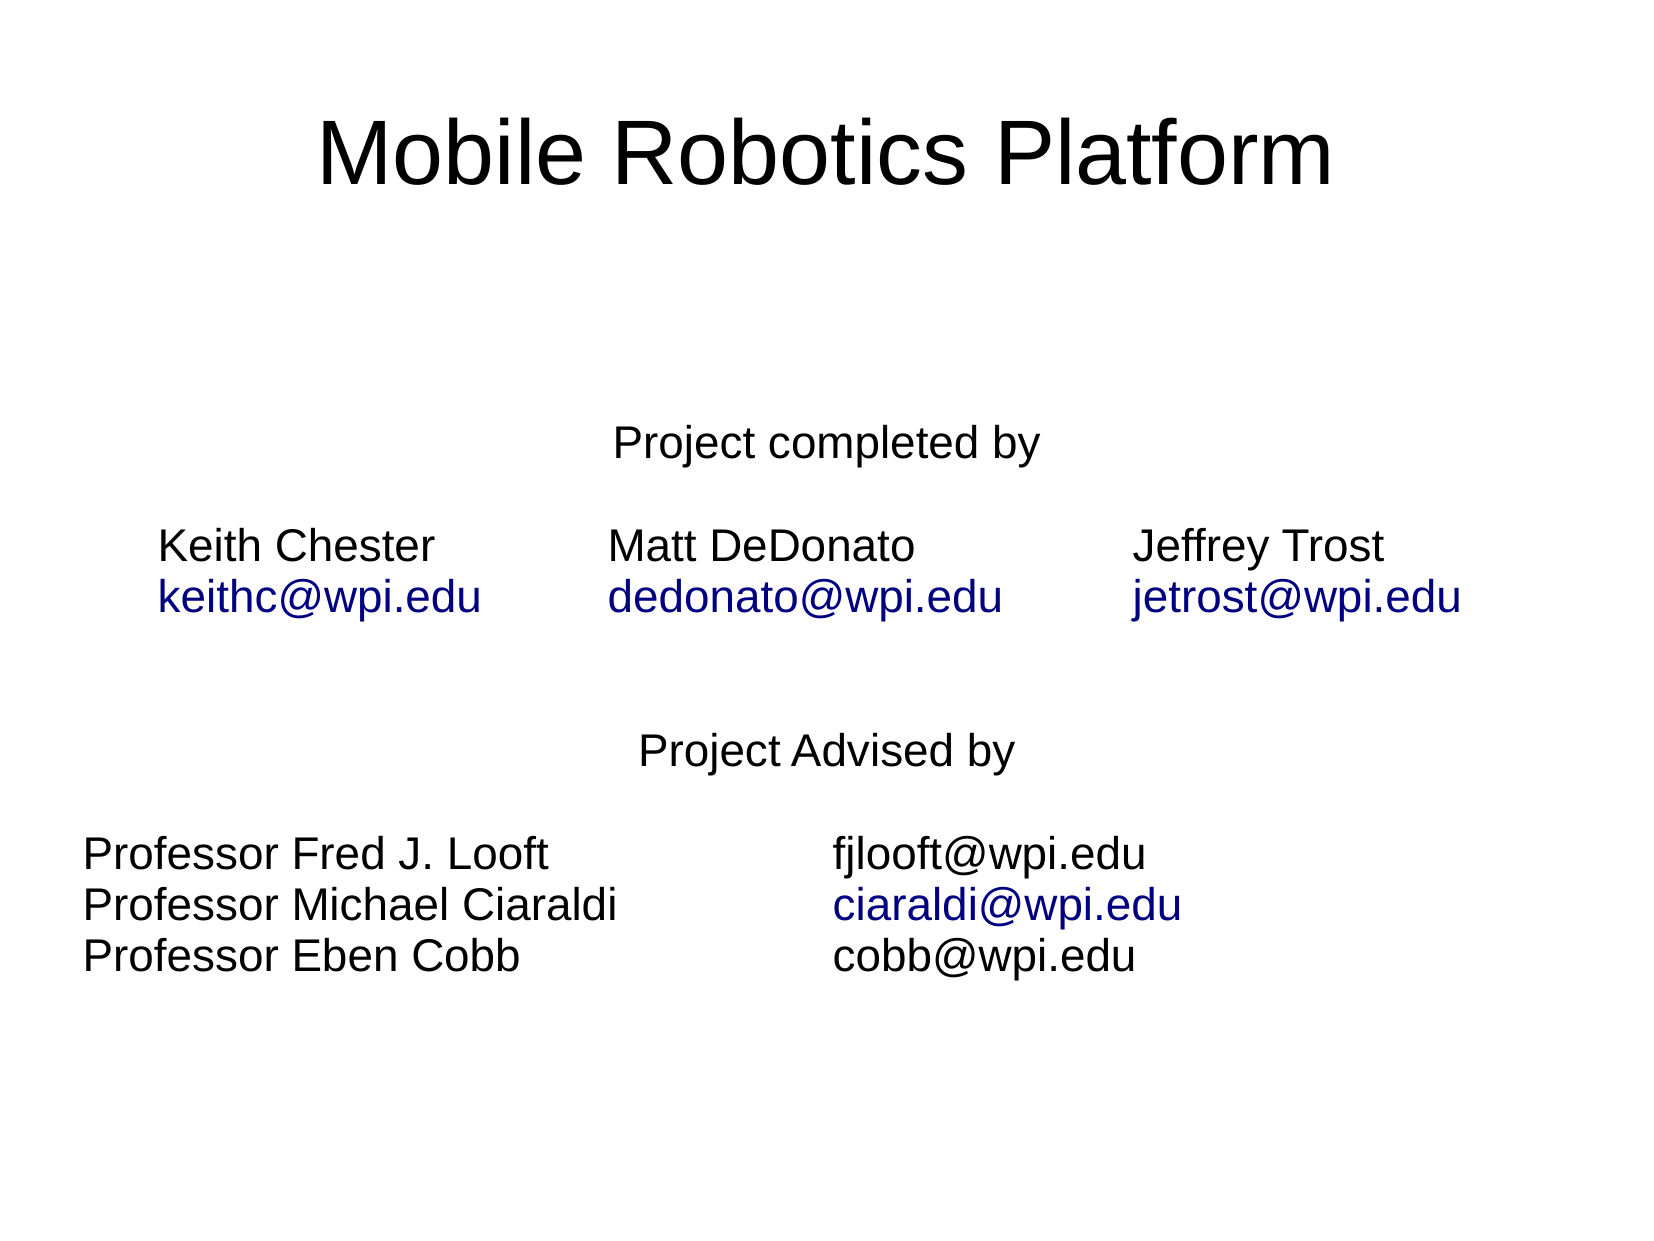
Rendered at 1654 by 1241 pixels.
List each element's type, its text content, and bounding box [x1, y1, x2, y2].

title Mobile Robotics Platform [82, 56, 1571, 250]
subtitle Project completed by Keith Chester Matt DeDonato Jeffrey Trost keithc@wpi.edu dedonato@wpi.edu jetrost@wpi.edu Project Advised by Professor Fred J. Looft fjlooft@wpi.edu Professor Michael Ciaraldi ciaraldi@wpi.edu Professor Eben Cobb cobb@wpi.edu [82, 297, 1571, 1102]
